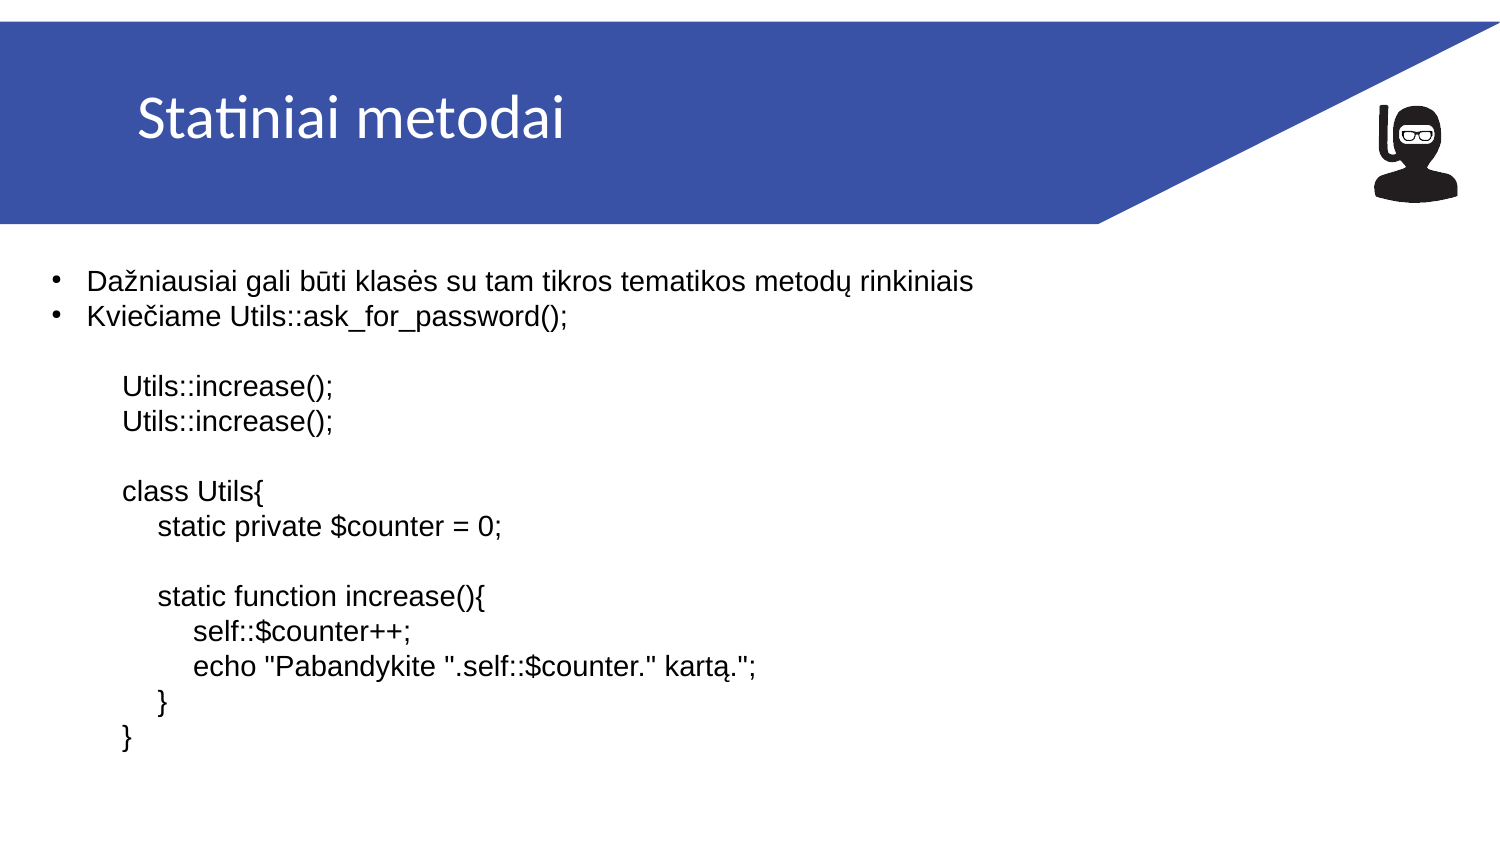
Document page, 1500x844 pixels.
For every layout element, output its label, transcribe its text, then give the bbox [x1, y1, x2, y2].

text_box Dažniausiai gali būti klasės su tam tikros tematikos metodų rinkiniais Kviečiame Utils::ask_for_password(); Utils::increase(); Utils::increase(); class Utils{ static private $counter = 0; static function increase(){ self::$counter++; echo "Pabandykite ".self::$counter." kartą."; } } [36, 247, 1389, 789]
text_box [1096, 111, 1500, 227]
text_box [1404, 23, 1500, 72]
title Statiniai metodai [122, 72, 1326, 167]
picture [1326, 72, 1500, 211]
